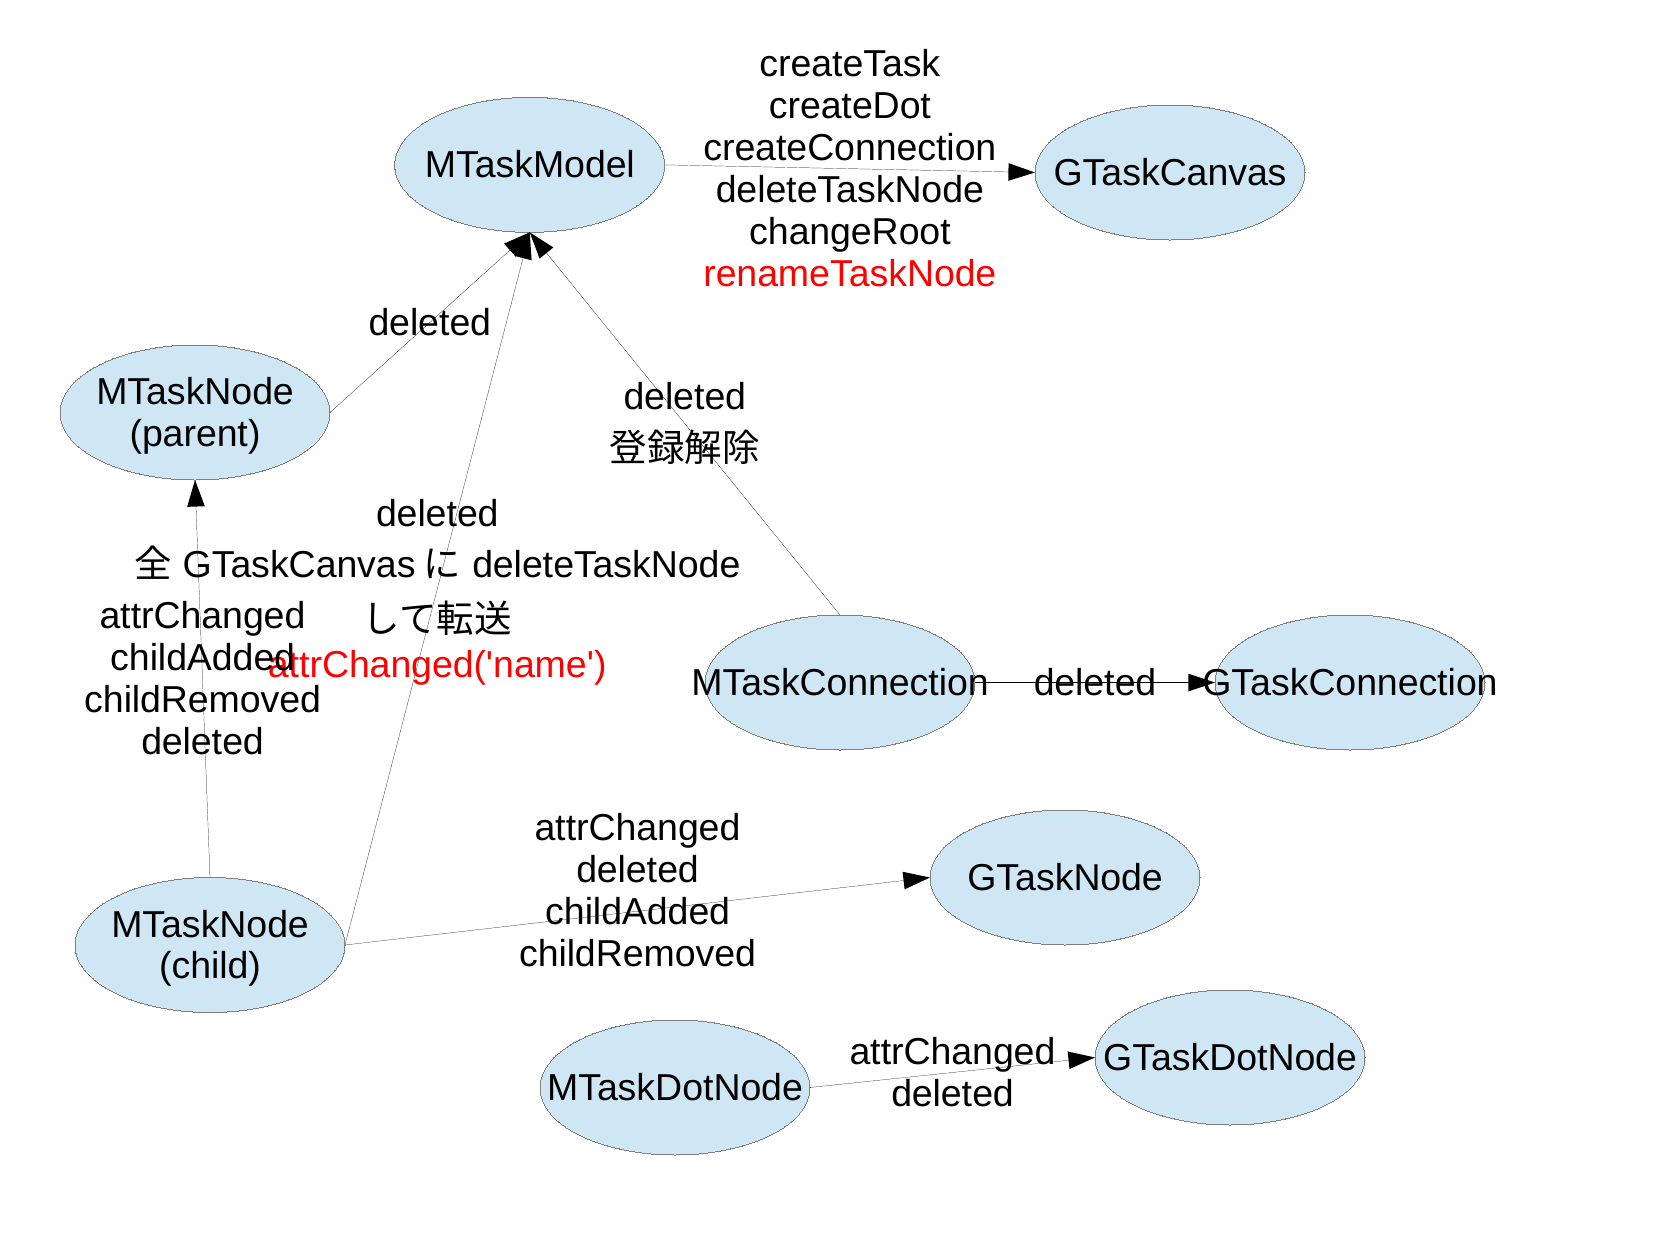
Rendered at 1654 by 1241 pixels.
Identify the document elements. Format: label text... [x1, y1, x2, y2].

text_box GTaskConnection [1215, 615, 1486, 751]
text_box GTaskDotNode [1095, 990, 1366, 1126]
text_box MTaskModel [394, 97, 665, 233]
text_box GTaskCanvas [1035, 105, 1306, 241]
text_box MTaskNode (child) [75, 877, 345, 1013]
text_box MTaskDotNode [540, 1020, 810, 1156]
text_box MTaskConnection [705, 615, 975, 751]
text_box MTaskNode (parent) [60, 345, 330, 480]
text_box GTaskNode [930, 810, 1201, 946]
